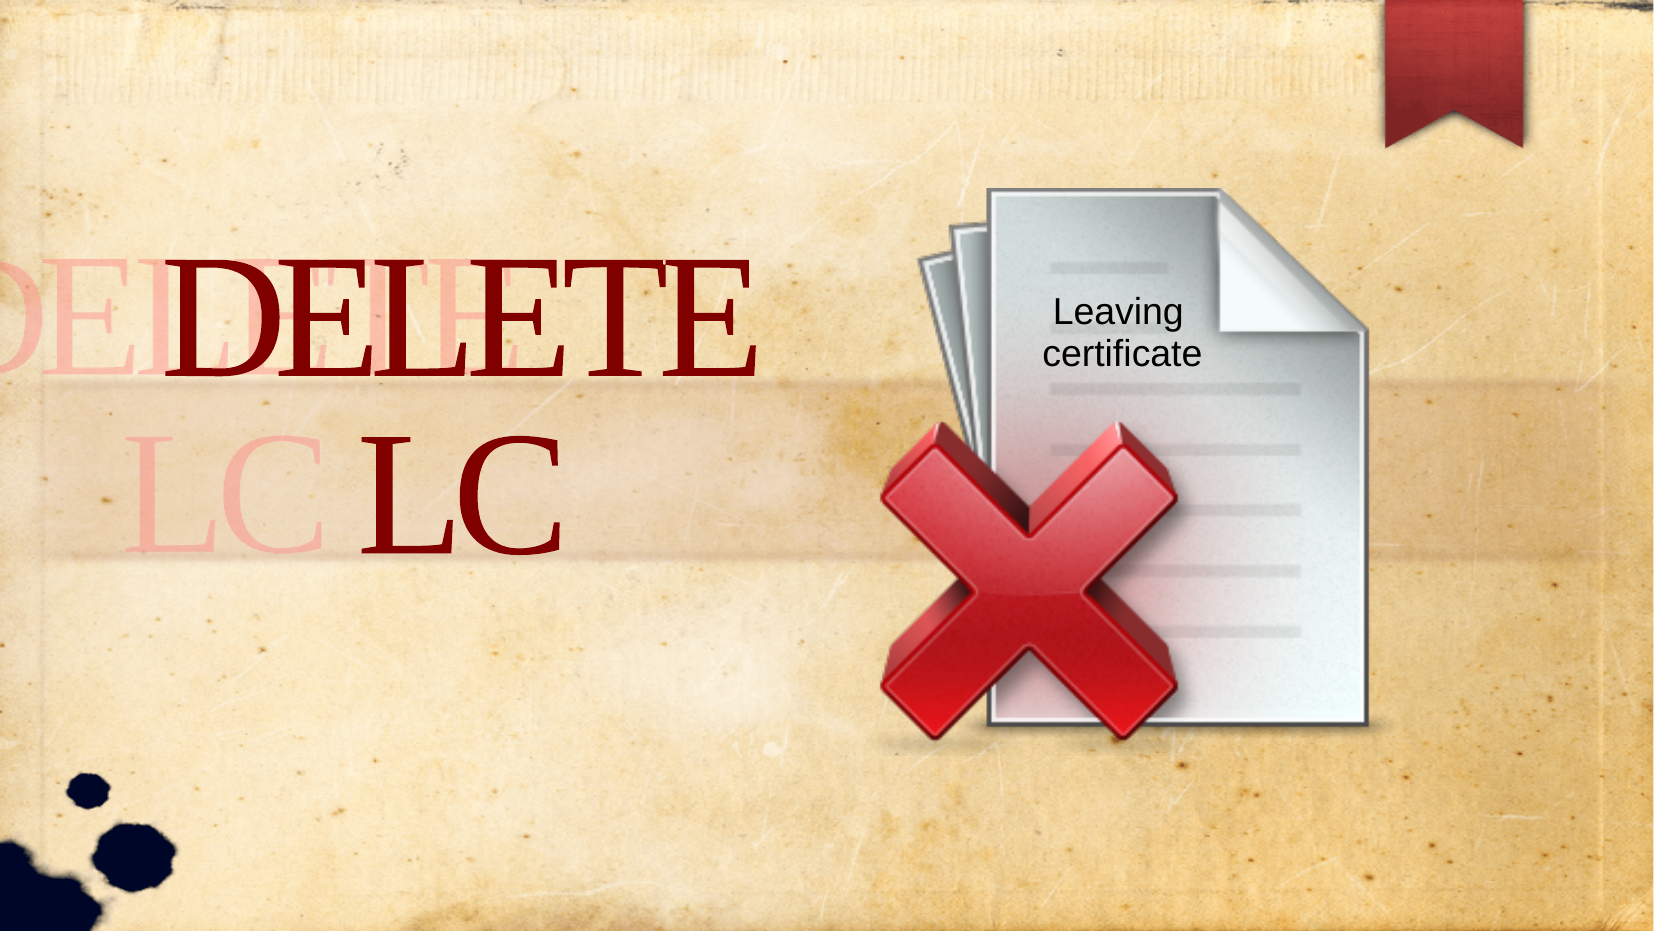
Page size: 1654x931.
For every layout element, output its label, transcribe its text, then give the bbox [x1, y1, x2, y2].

text_box DELETE LC [165, 259, 280, 377]
text_box DELETE LC [459, 435, 560, 556]
text_box DELETE LC [470, 259, 564, 376]
picture [0, 0, 1654, 931]
text_box DELETE LC [278, 259, 372, 376]
text_box DELETE LC [564, 259, 756, 376]
text_box DELETE LC [374, 259, 467, 376]
text_box DELETE LC [361, 437, 453, 554]
text_box Leaving certificate [1027, 283, 1241, 383]
